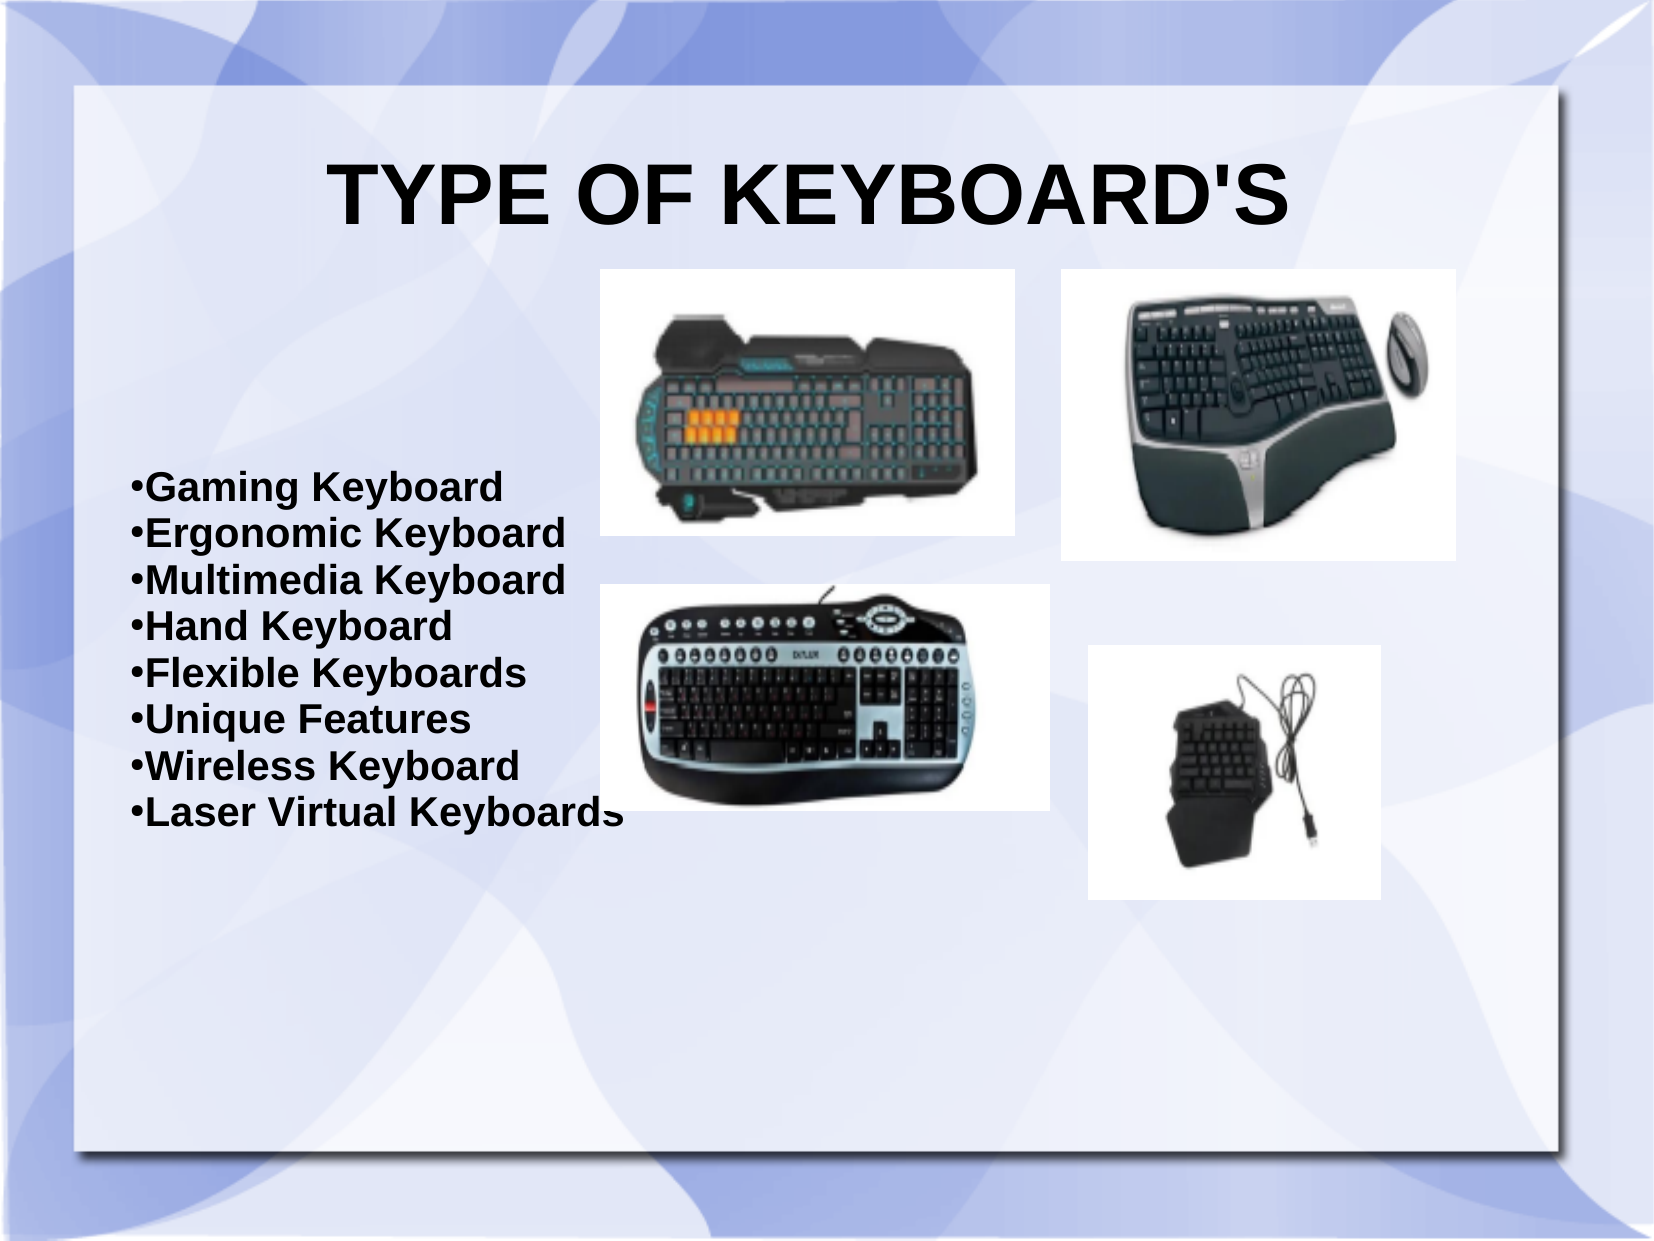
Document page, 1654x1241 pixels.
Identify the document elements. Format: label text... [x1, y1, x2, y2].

title TYPE OF KEYBOARD'S [82, 90, 1536, 298]
subtitle Gaming Keyboard Ergonomic Keyboard Multimedia Keyboard Hand Keyboard Flexible Keyboards Unique Features Wireless Keyboard Laser Virtual Keyboards [129, 324, 1489, 975]
picture [0, 0, 1654, 1241]
